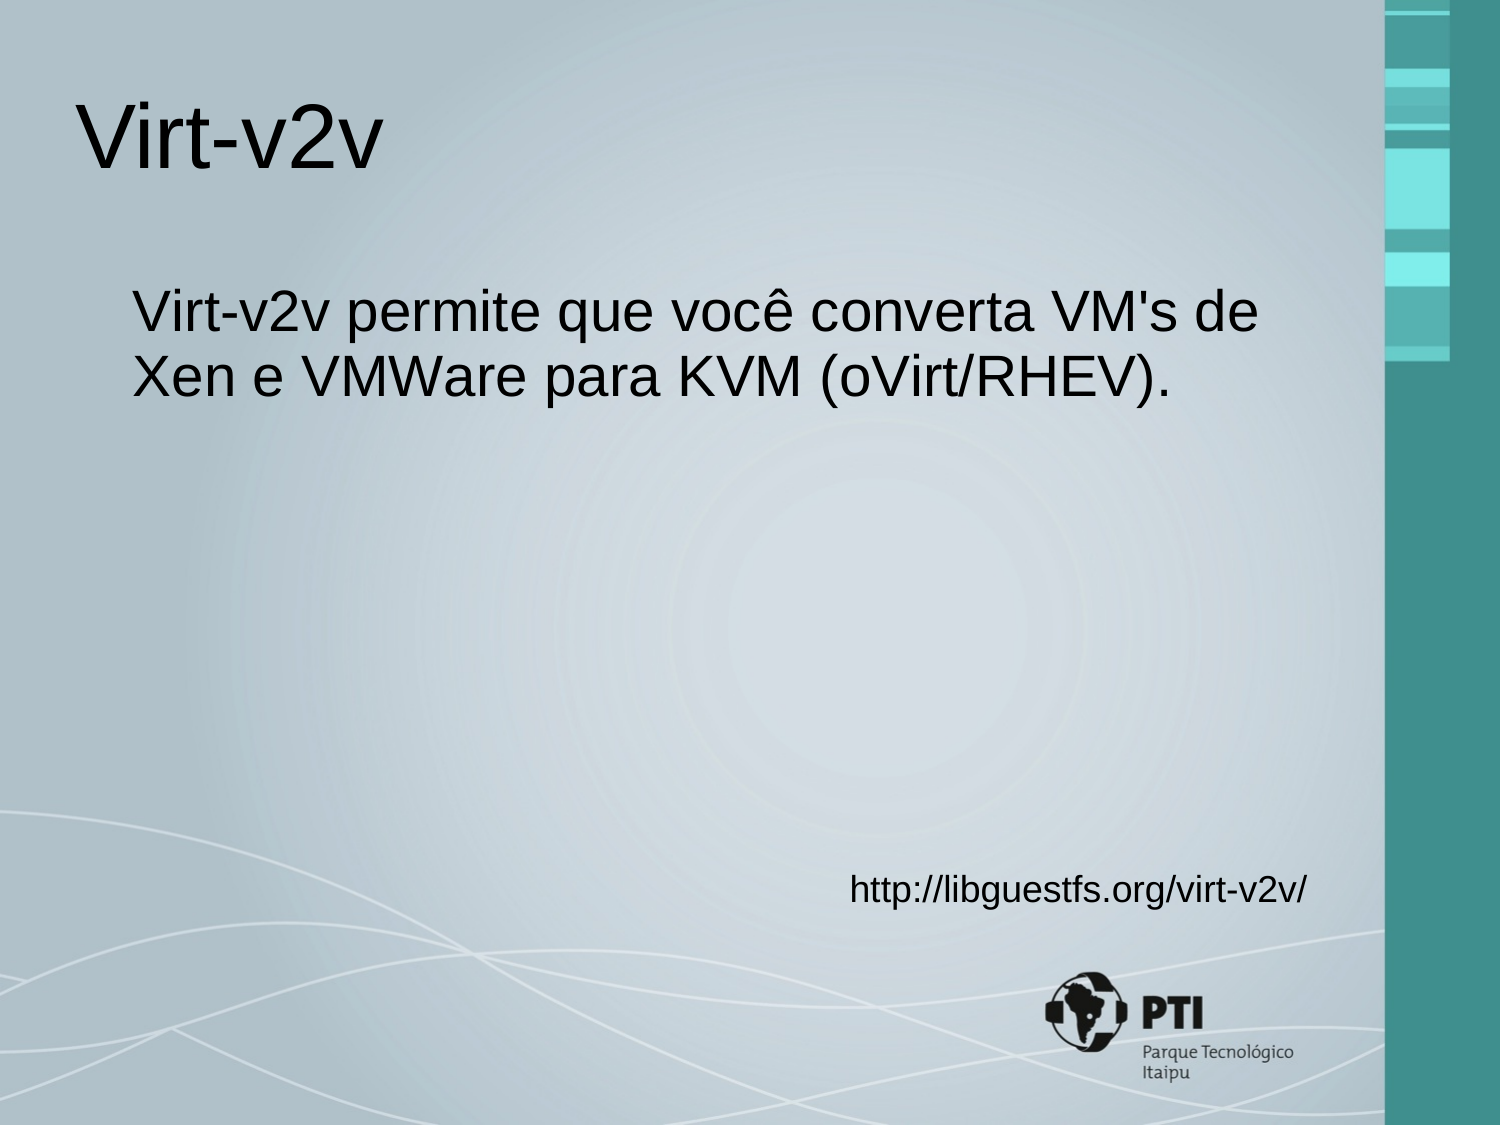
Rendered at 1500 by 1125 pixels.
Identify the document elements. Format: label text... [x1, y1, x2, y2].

picture [0, 0, 1500, 1125]
text_box Virt-v2v permite que você converta VM's de Xen e VMWare para KVM (oVirt/RHEV). [118, 271, 1288, 682]
title Virt-v2v [74, 44, 1425, 232]
text_box http://libguestfs.org/virt-v2v/ [834, 862, 1323, 923]
